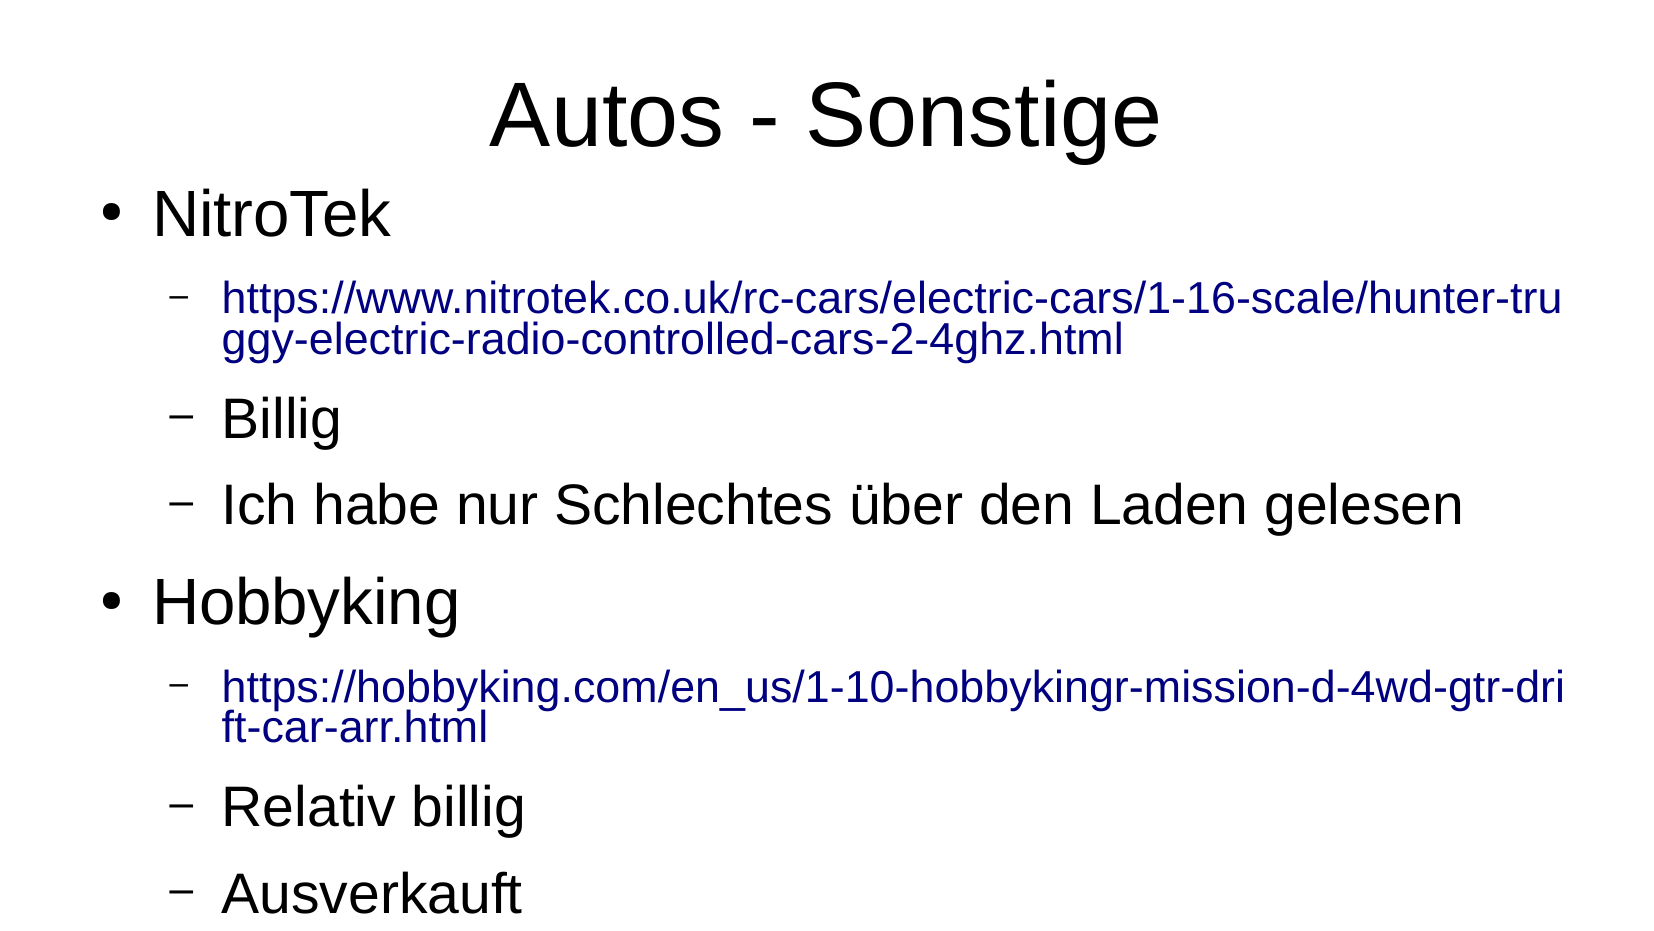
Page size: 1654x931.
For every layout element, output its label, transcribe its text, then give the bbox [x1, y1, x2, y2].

list NitroTek https://www.nitrotek.co.uk/rc-cars/electric-cars/1-16-scale/hunter-truggy-electric-radio-controlled-cars-2-4ghz.html Billig Ich habe nur Schlechtes über den Laden gelesen Hobbyking https://hobbyking.com/en_us/1-10-hobbykingr-mission-d-4wd-gtr-drift-car-arr.html Relativ billig Ausverkauft [82, 177, 1571, 851]
title Autos - Sonstige [82, 37, 1571, 177]
